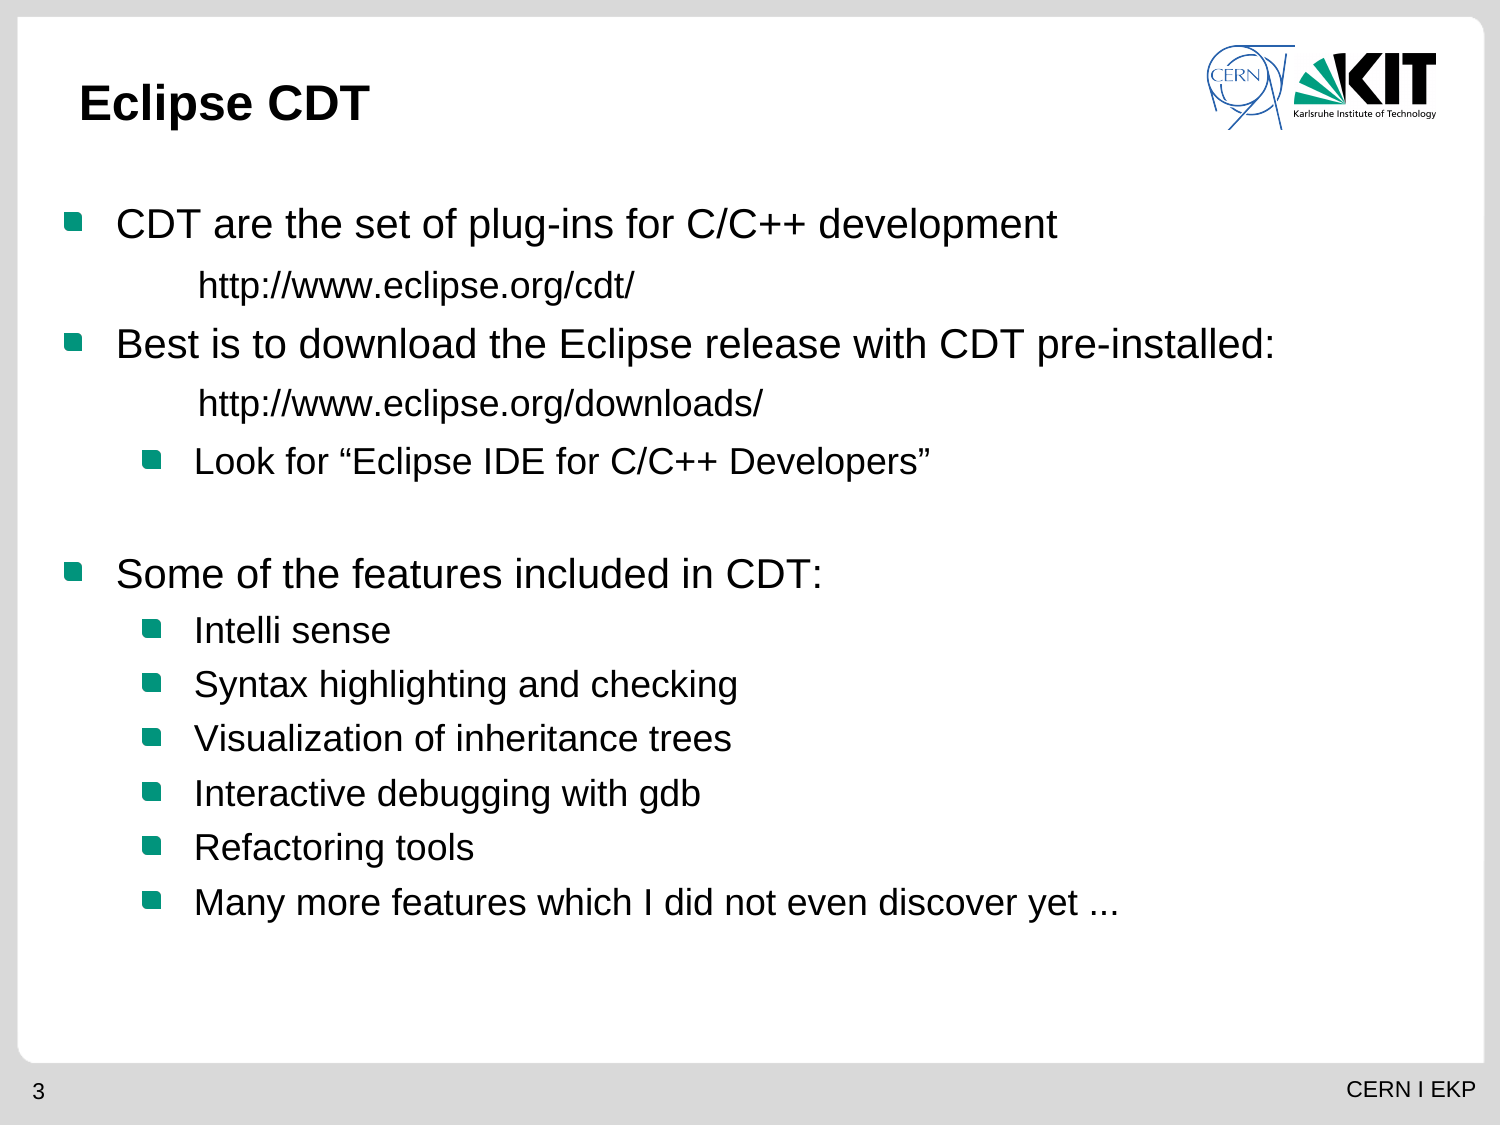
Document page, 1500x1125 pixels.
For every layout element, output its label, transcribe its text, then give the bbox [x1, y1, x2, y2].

text_box http://www.eclipse.org/cdt/ [183, 253, 650, 314]
picture [0, 0, 1500, 1125]
title Eclipse CDT [64, 54, 1198, 147]
list CDT are the set of plug-ins for C/C++ development Best is to download the Eclipse release with CDT pre-installed: Look for “Eclipse IDE for C/C++ Developers” Some of the features included in CDT: Intelli sense Syntax highlighting and checking Visualization of inheritance trees Interactive debugging with gdb Refactoring tools Many more features which I did not even discover yet ... [64, 196, 1436, 940]
text_box http://www.eclipse.org/downloads/ [183, 372, 779, 432]
